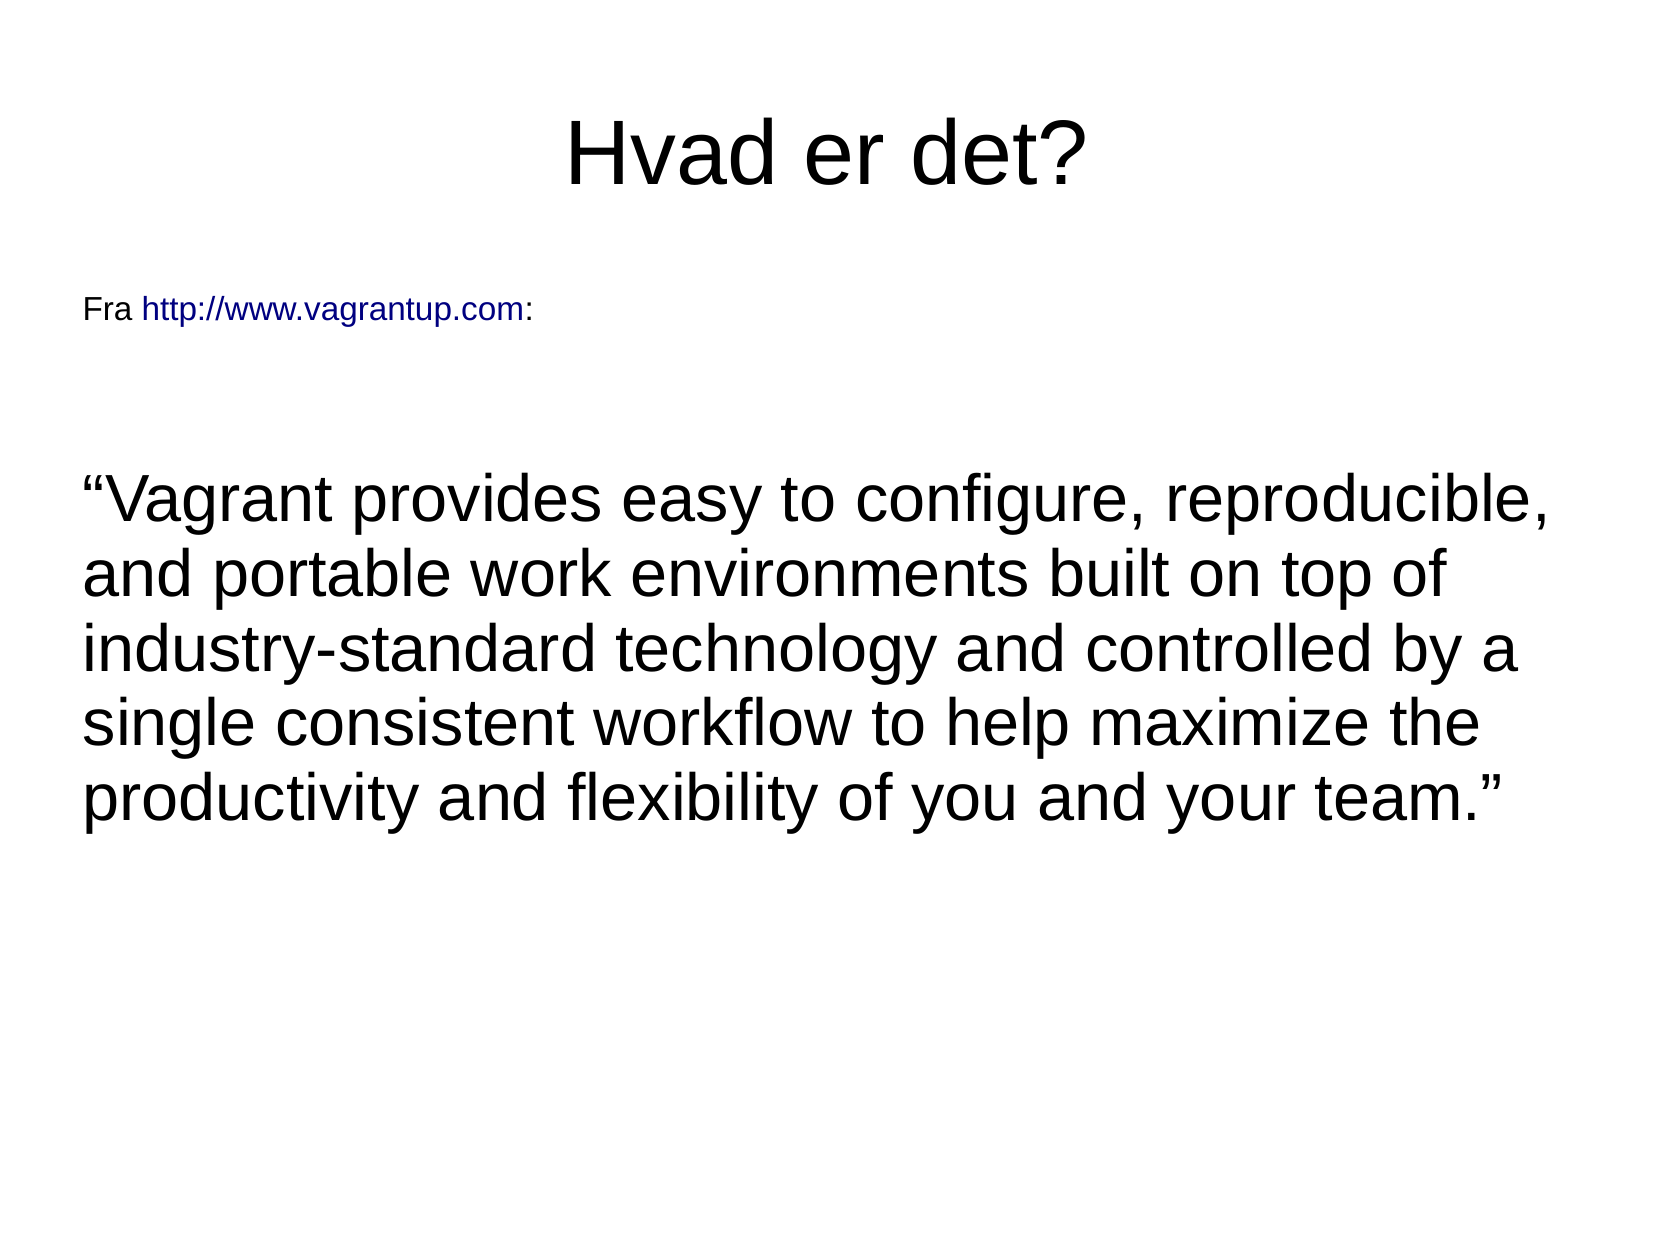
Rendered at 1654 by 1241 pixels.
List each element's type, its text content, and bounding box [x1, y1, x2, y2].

list Fra http://www.vagrantup.com: “Vagrant provides easy to configure, reproducible, and portable work environments built on top of industry-standard technology and controlled by a single consistent workflow to help maximize the productivity and flexibility of you and your team.” [82, 290, 1571, 1010]
title Hvad er det? [82, 49, 1571, 257]
